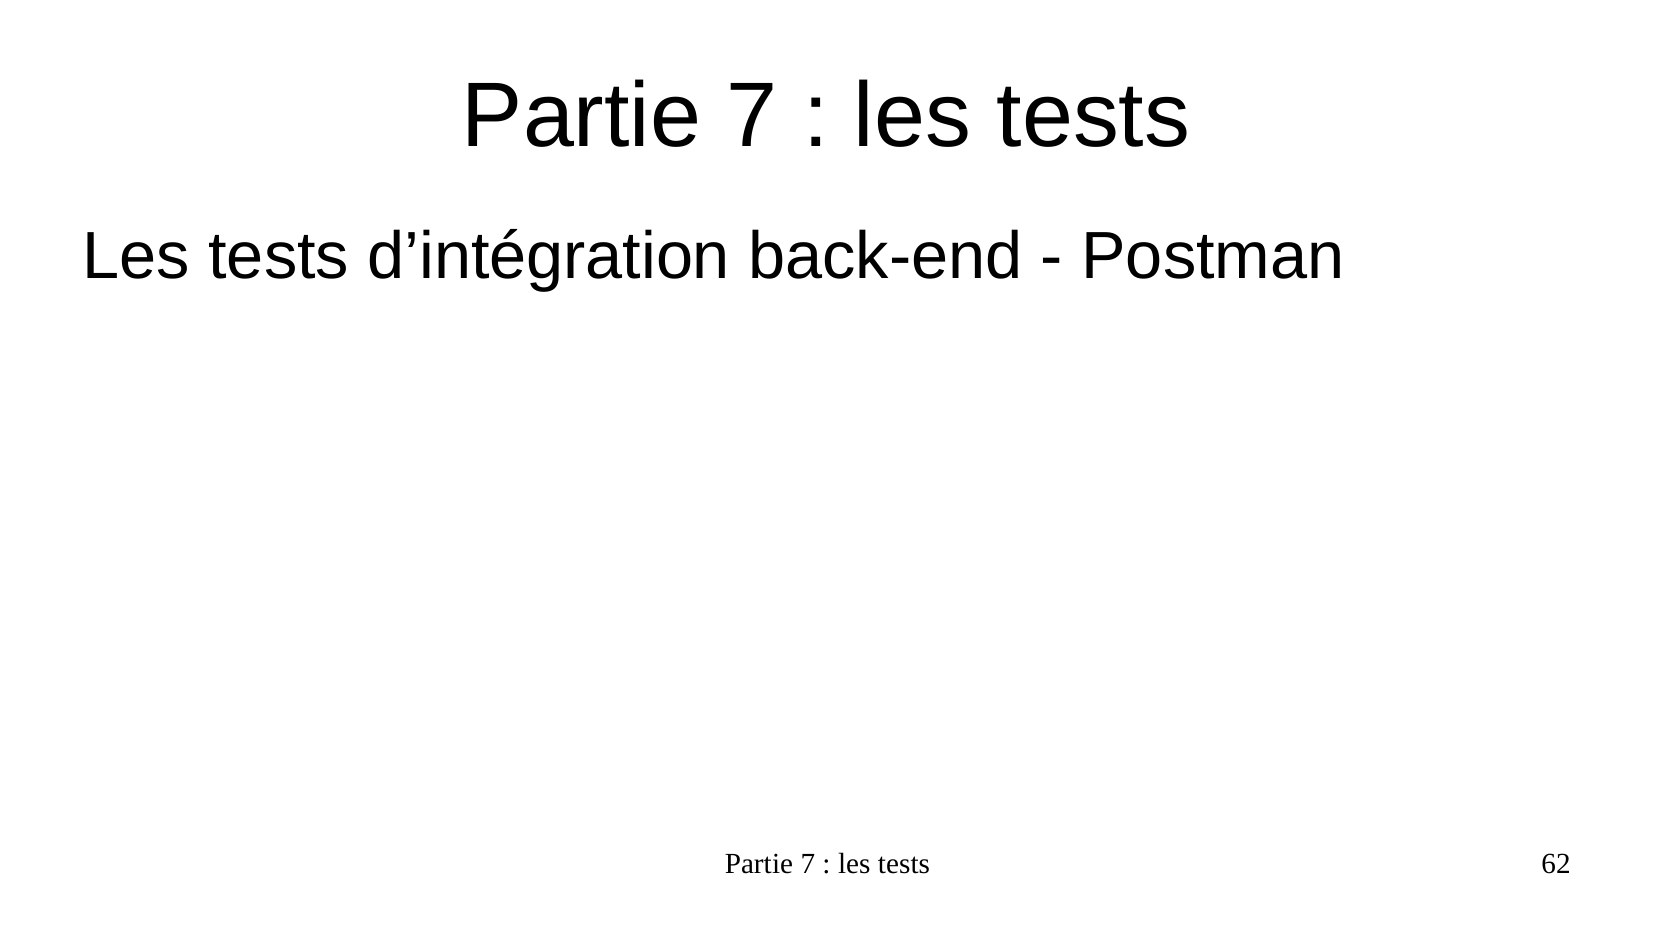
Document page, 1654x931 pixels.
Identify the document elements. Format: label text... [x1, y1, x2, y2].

list Les tests d’intégration back-end - Postman [82, 217, 1571, 758]
title Partie 7 : les tests [82, 37, 1571, 193]
